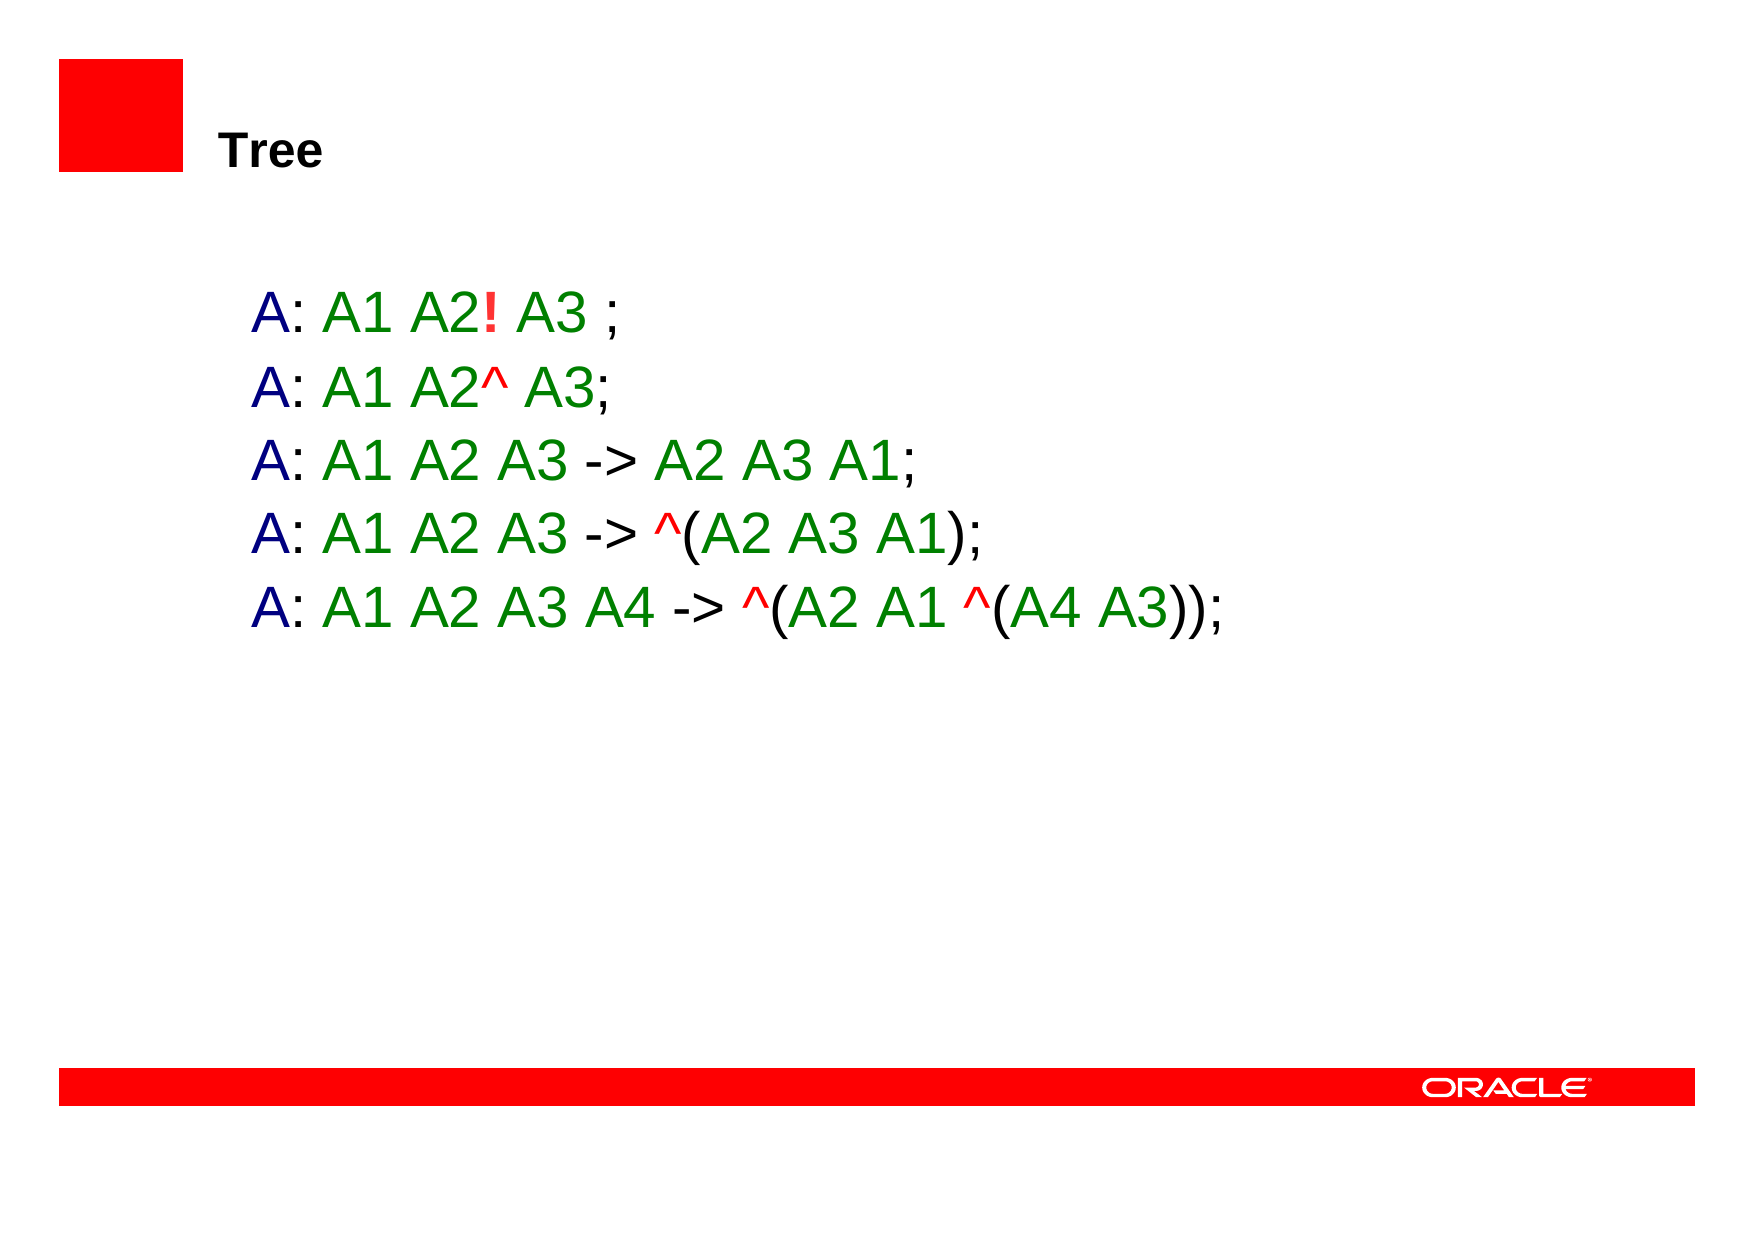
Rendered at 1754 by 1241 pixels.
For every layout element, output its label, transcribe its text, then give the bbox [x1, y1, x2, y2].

picture [59, 1068, 1695, 1106]
picture [59, 59, 183, 172]
title Tree [217, 122, 1575, 264]
list A: A1 A2! A3 ; A: A1 A2^ A3; A: A1 A2 A3 -> A2 A3 A1; A: A1 A2 A3 -> ^(A2 A3 A1); A: A1 A2 A3 A4 -> ^(A2 A1 ^(A4 A3)); [215, 280, 1565, 1021]
